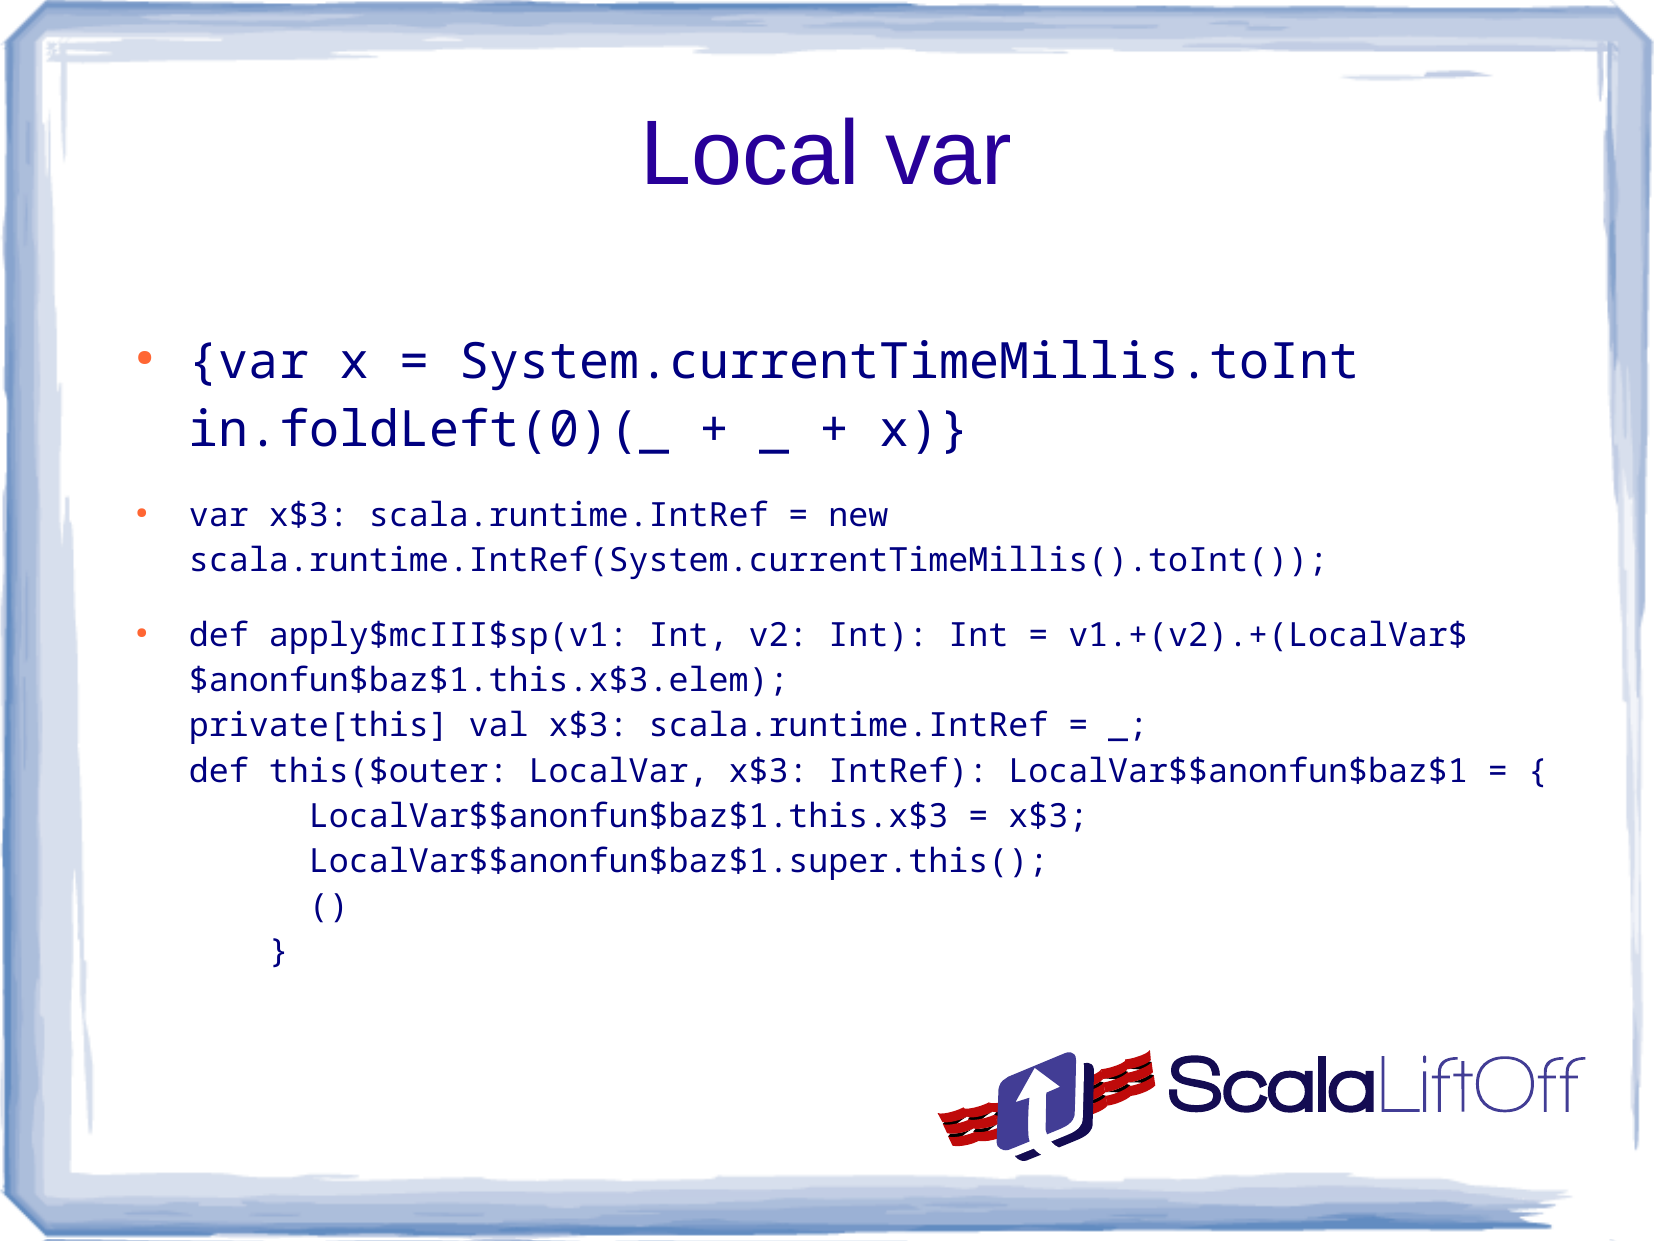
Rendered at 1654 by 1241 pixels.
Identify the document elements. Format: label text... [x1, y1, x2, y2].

picture [0, 0, 1654, 1241]
title Local var [82, 56, 1571, 250]
list {var x = System.currentTimeMillis.toInt in.foldLeft(0)(_ + _ + x)} var x$3: scala.runtime.IntRef = new scala.runtime.IntRef(System.currentTimeMillis().toInt()); def apply$mcIII$sp(v1: Int, v2: Int): Int = v1.+(v2).+(LocalVar$$anonfun$baz$1.this.x$3.elem); private[this] val x$3: scala.runtime.IntRef = _; def this($outer: LocalVar, x$3: IntRef): LocalVar$$anonfun$baz$1 = { LocalVar$$anonfun$baz$1.this.x$3 = x$3; LocalVar$$anonfun$baz$1.super.this(); () } [118, 324, 1571, 1031]
